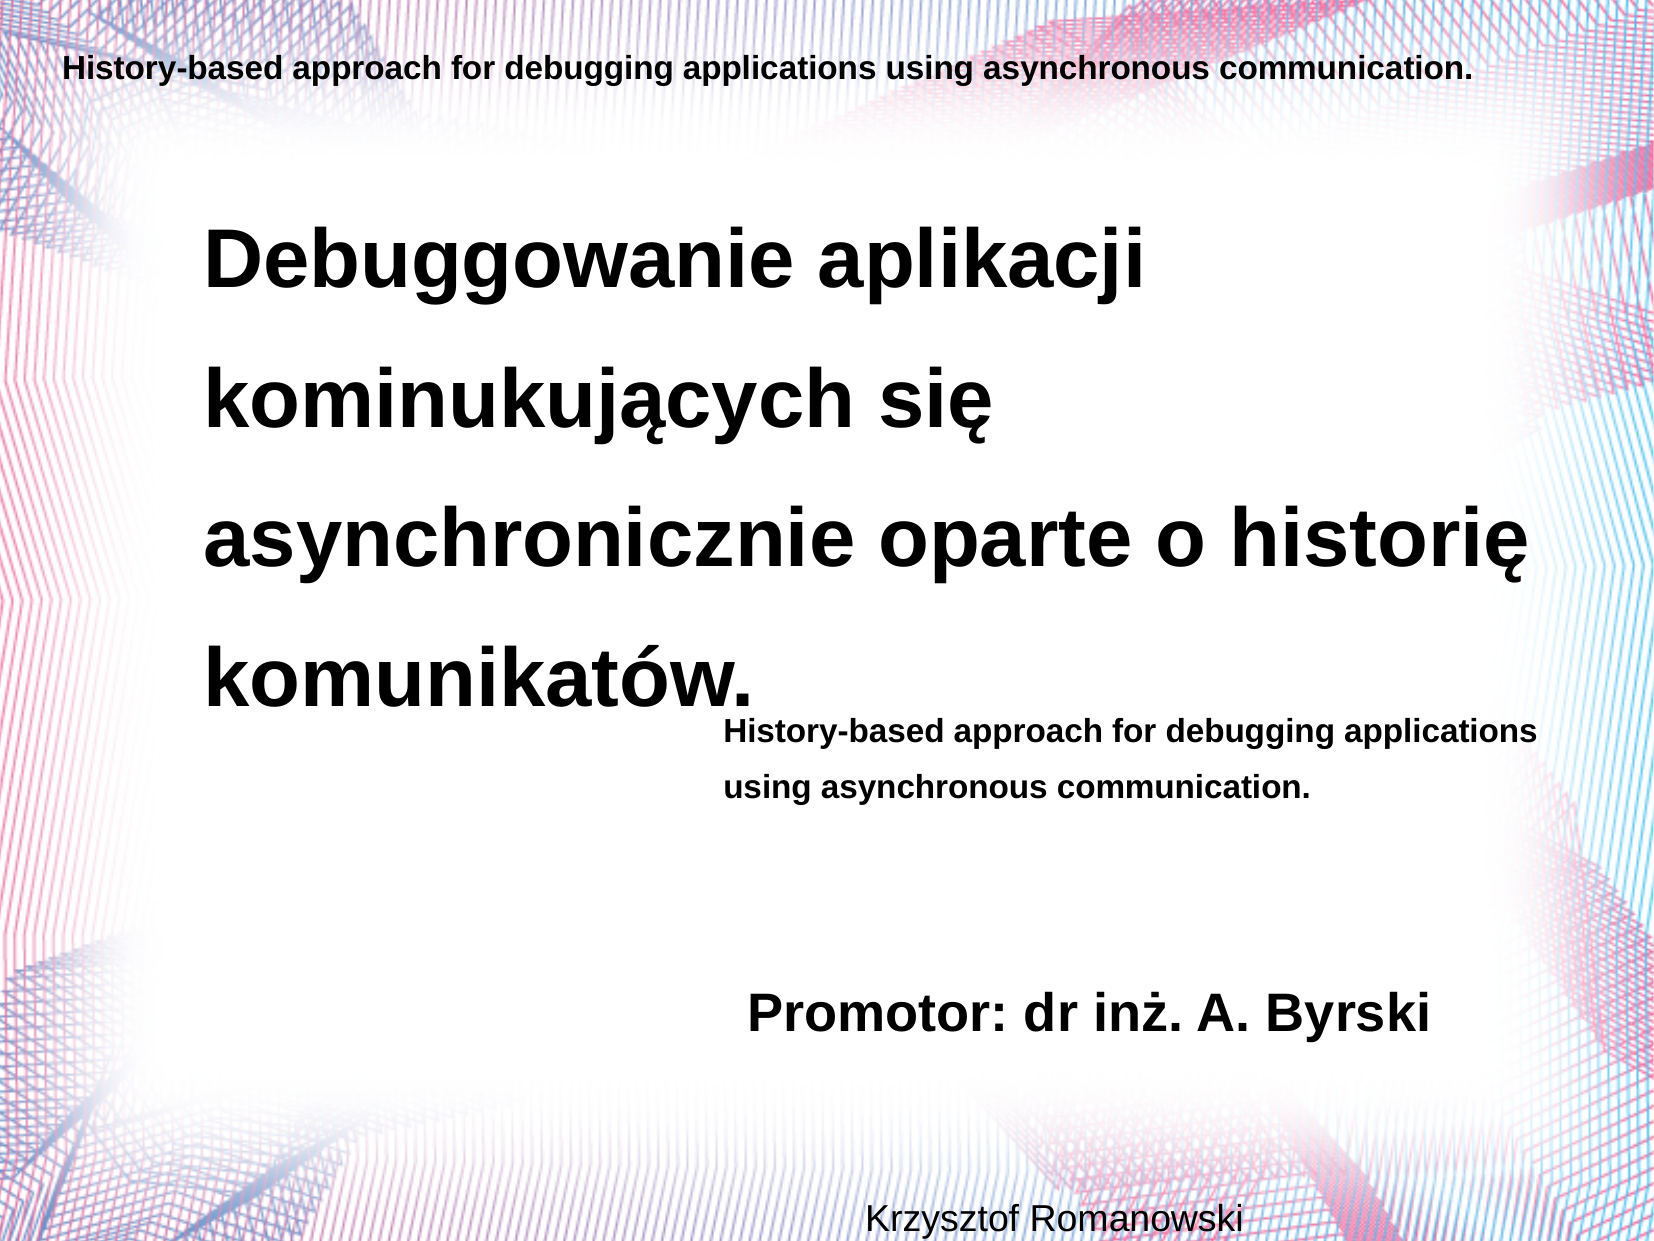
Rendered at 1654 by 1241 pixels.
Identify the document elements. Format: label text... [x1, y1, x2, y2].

text_box Krzysztof Romanowski [850, 1169, 1430, 1227]
text_box History-based approach for debugging applications using asynchronous communication. [708, 687, 1560, 934]
text_box Promotor: dr inż. A. Byrski [732, 944, 1501, 1021]
text_box Debuggowanie aplikacji kominukujących się asynchronicznie oparte o historię komunikatów. [188, 158, 1548, 721]
picture [0, 0, 1654, 1241]
text_box History-based approach for debugging applications using asynchronous communication. [47, 23, 1560, 76]
